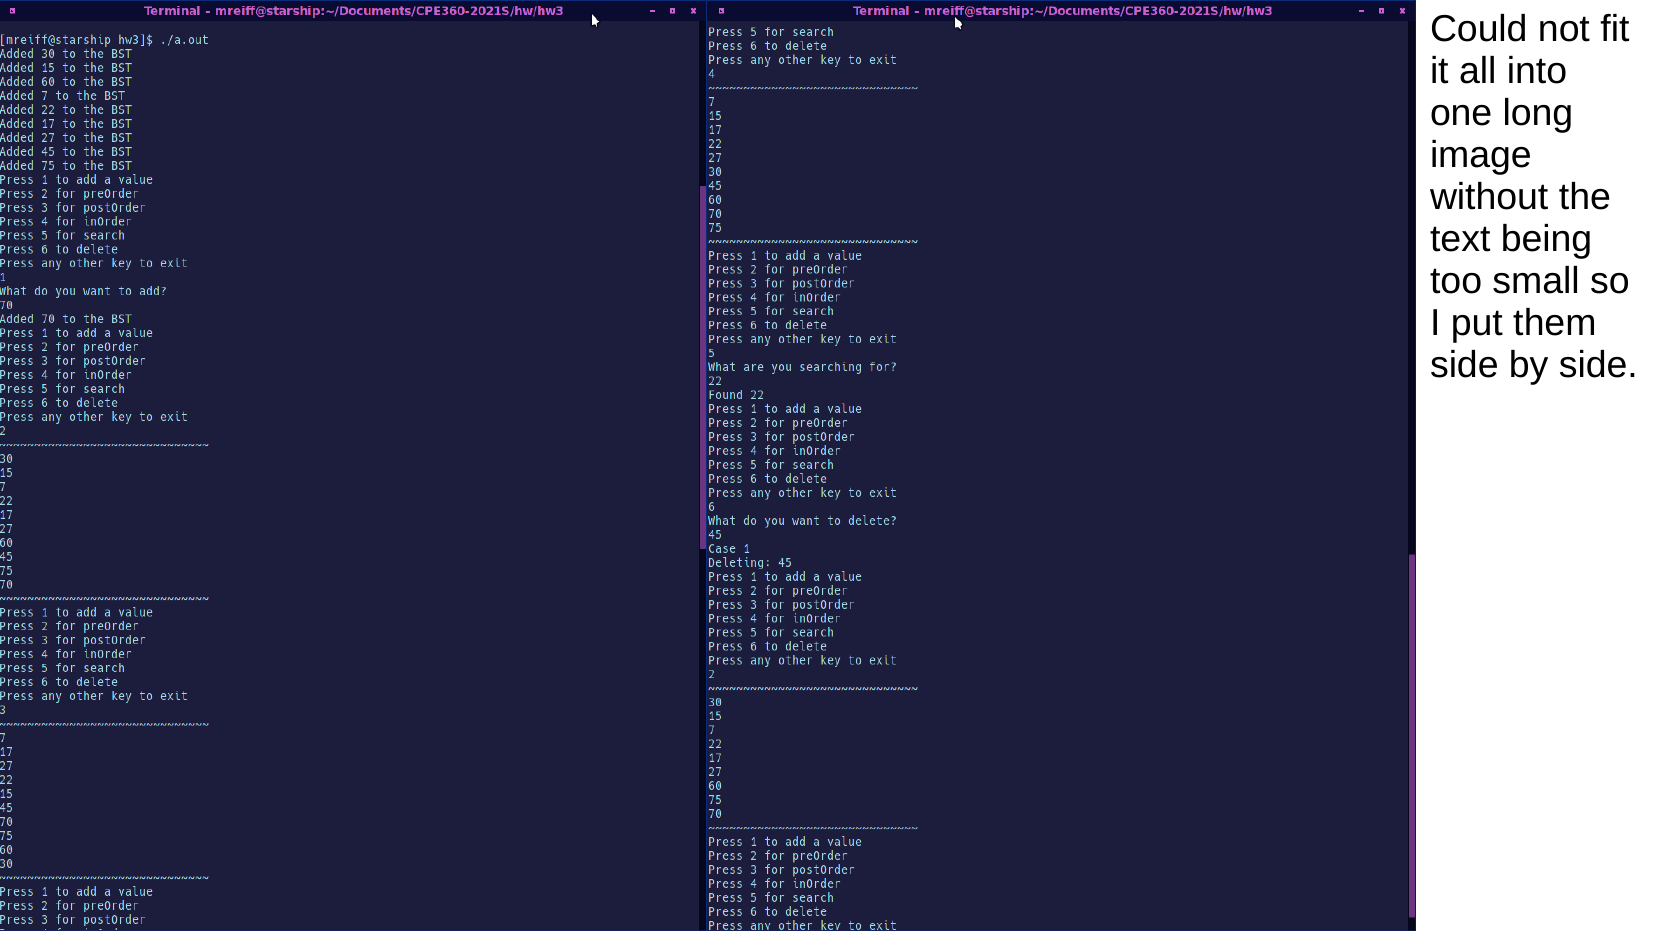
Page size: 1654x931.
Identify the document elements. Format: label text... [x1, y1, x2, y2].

text_box Could not fit it all into one long image without the text being too small so I put them side by side. [1415, 0, 1654, 393]
picture [0, 0, 1416, 931]
